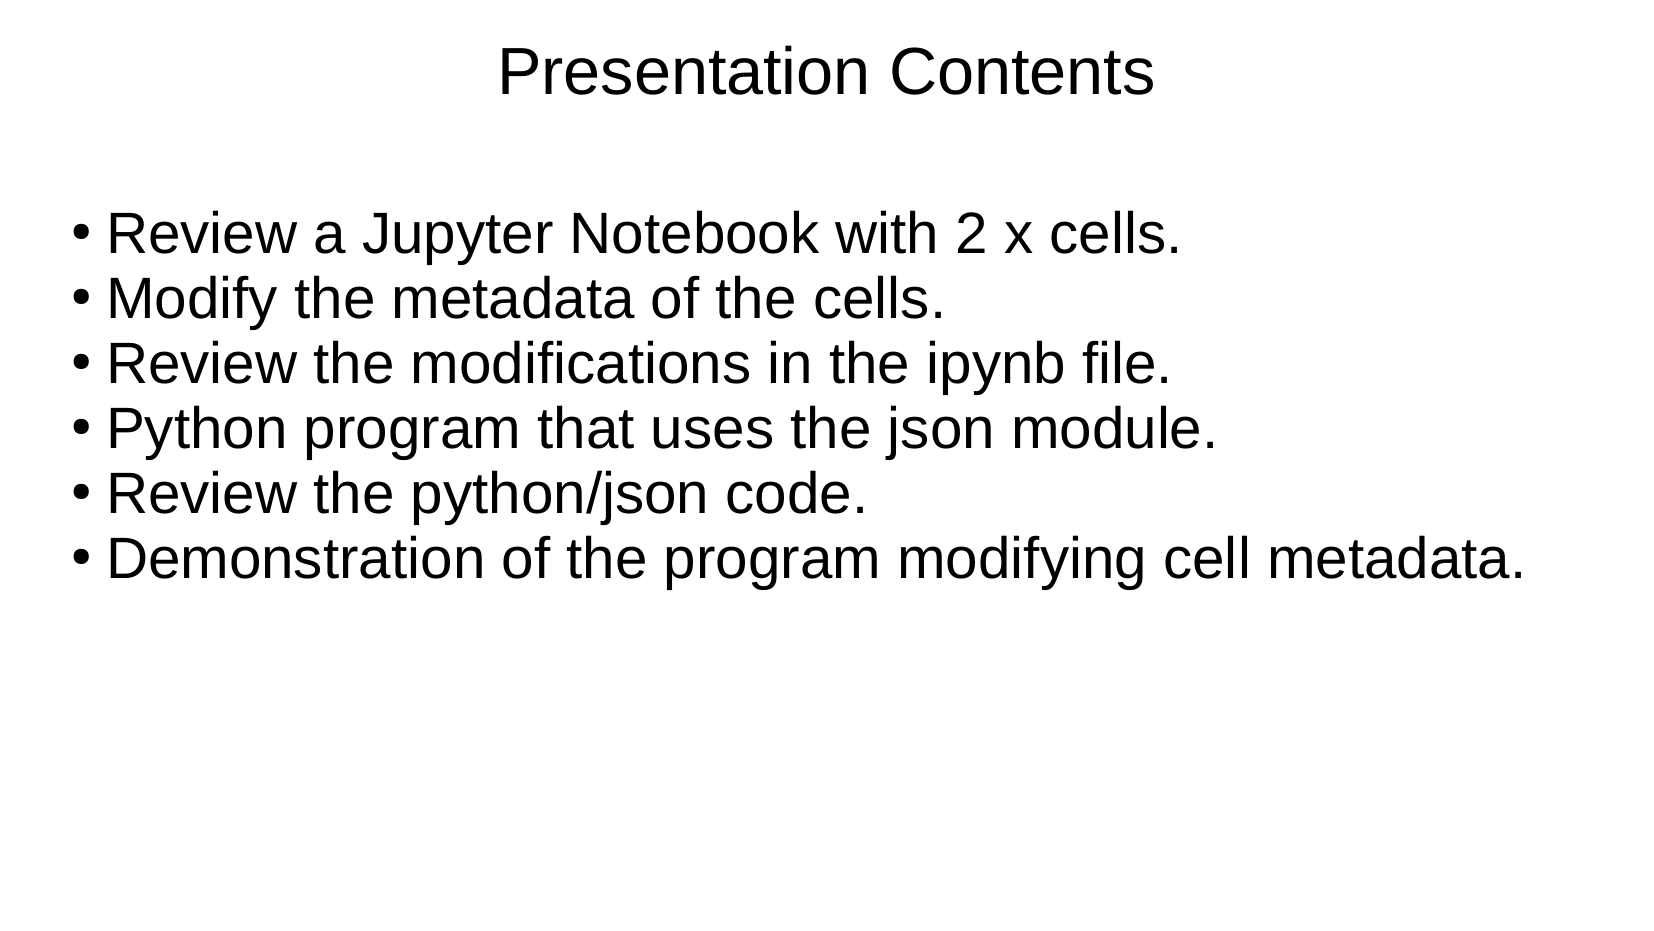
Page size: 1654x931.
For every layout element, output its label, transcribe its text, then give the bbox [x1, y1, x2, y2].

subtitle Review a Jupyter Notebook with 2 x cells. Modify the metadata of the cells. Review the modifications in the ipynb file. Python program that uses the json module. Review the python/json code. Demonstration of the program modifying cell metadata. [70, 200, 1559, 591]
title Presentation Contents [82, 34, 1571, 110]
